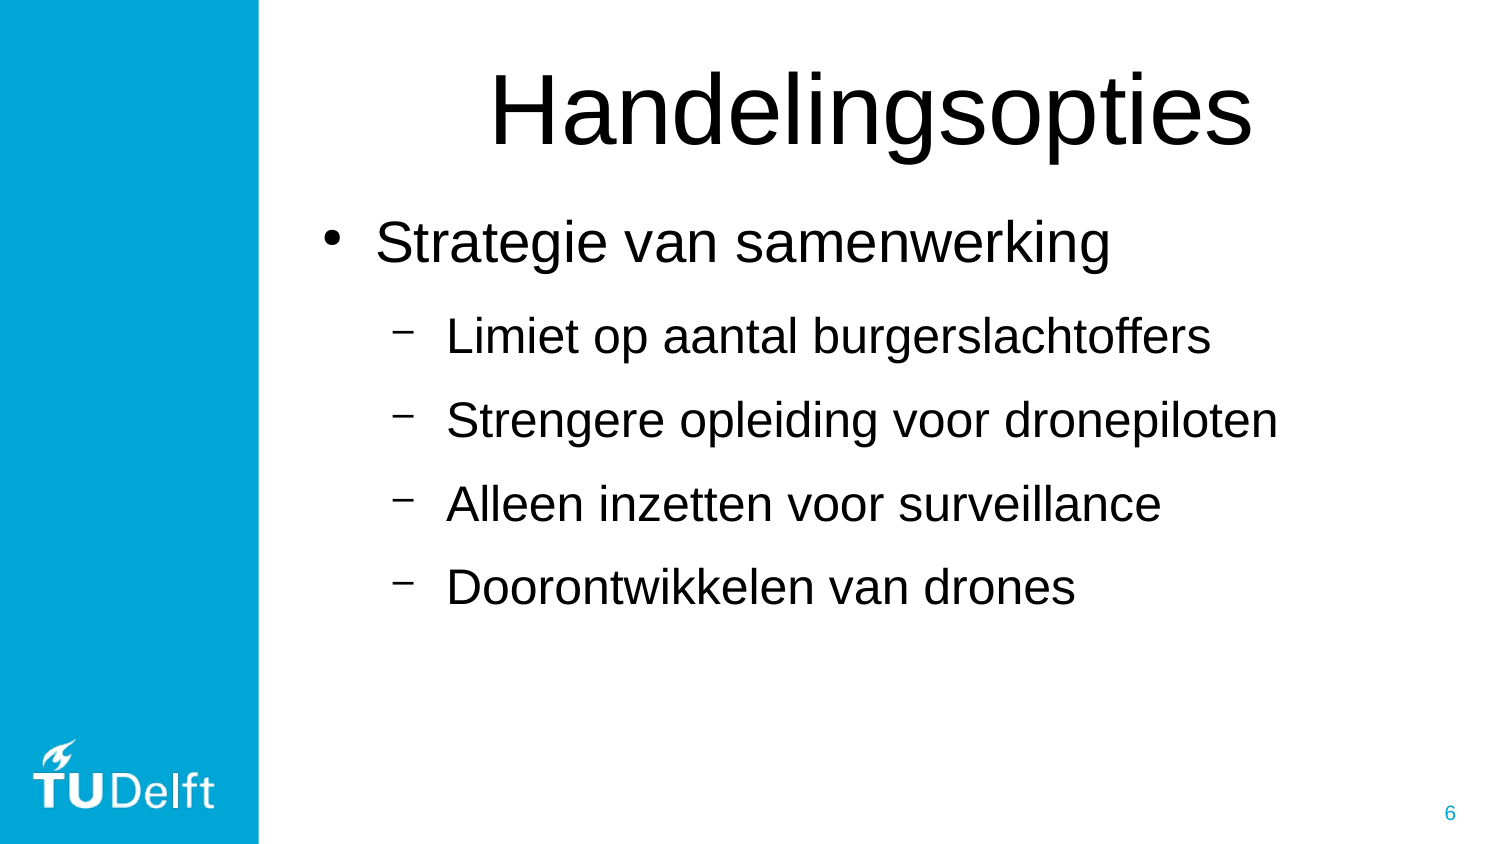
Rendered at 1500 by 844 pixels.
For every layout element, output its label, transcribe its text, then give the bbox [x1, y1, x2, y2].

title Handelingsopties [289, 33, 1455, 175]
list Strategie van samenwerking Limiet op aantal burgerslachtoffers Strengere opleiding voor dronepiloten Alleen inzetten voor surveillance Doorontwikkelen van drones [289, 196, 1455, 769]
